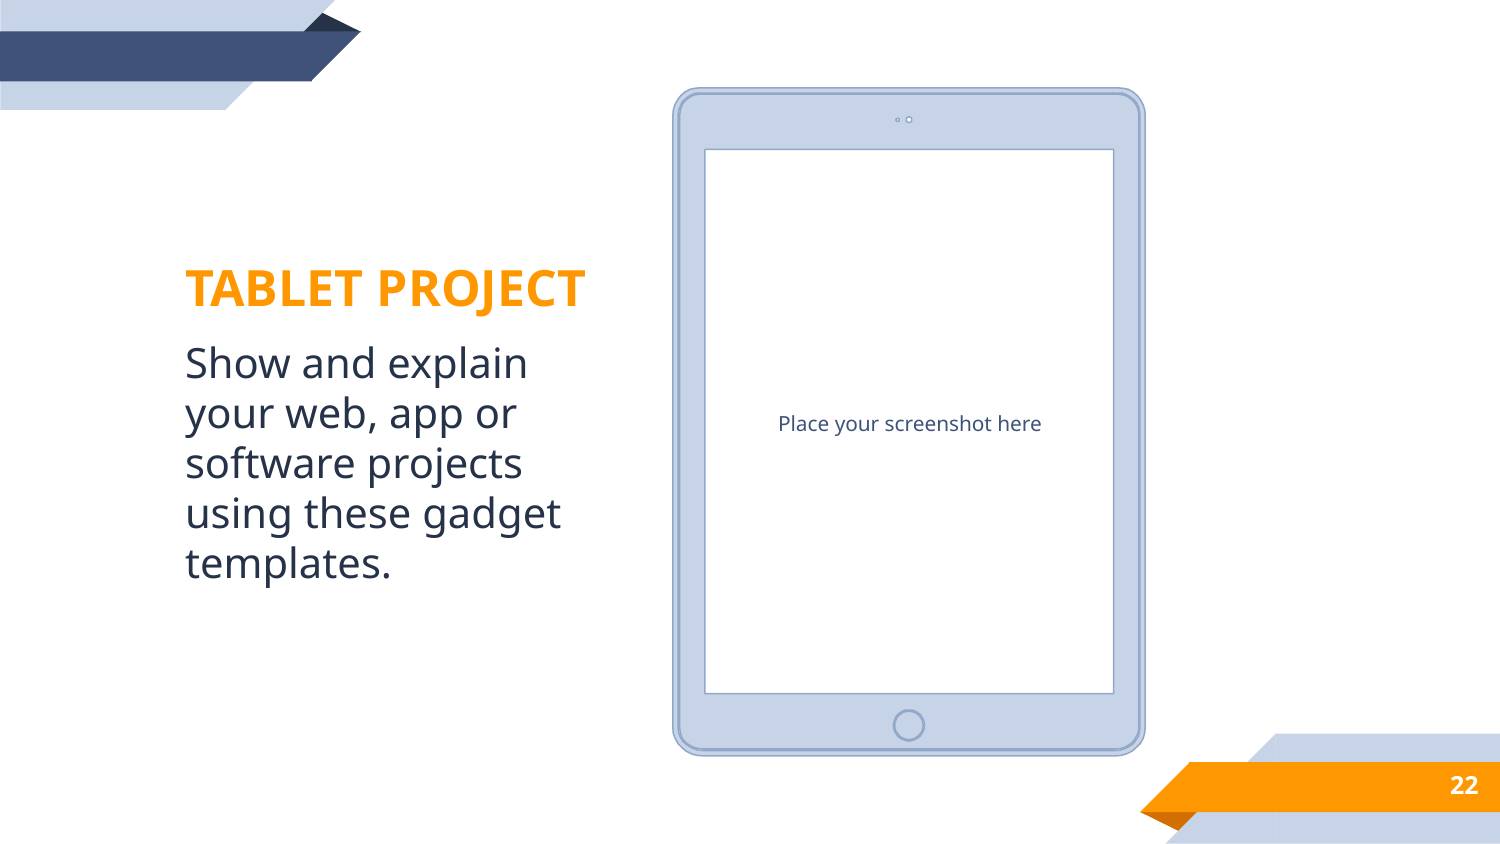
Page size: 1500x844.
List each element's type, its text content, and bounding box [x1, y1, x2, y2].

list TABLET PROJECT Show and explain your web, app or software projects using these gadget templates. [170, 200, 632, 644]
slide_number <número> [1249, 760, 1494, 813]
text_box [672, 87, 1146, 756]
text_box Place your screenshot here [705, 149, 1115, 697]
